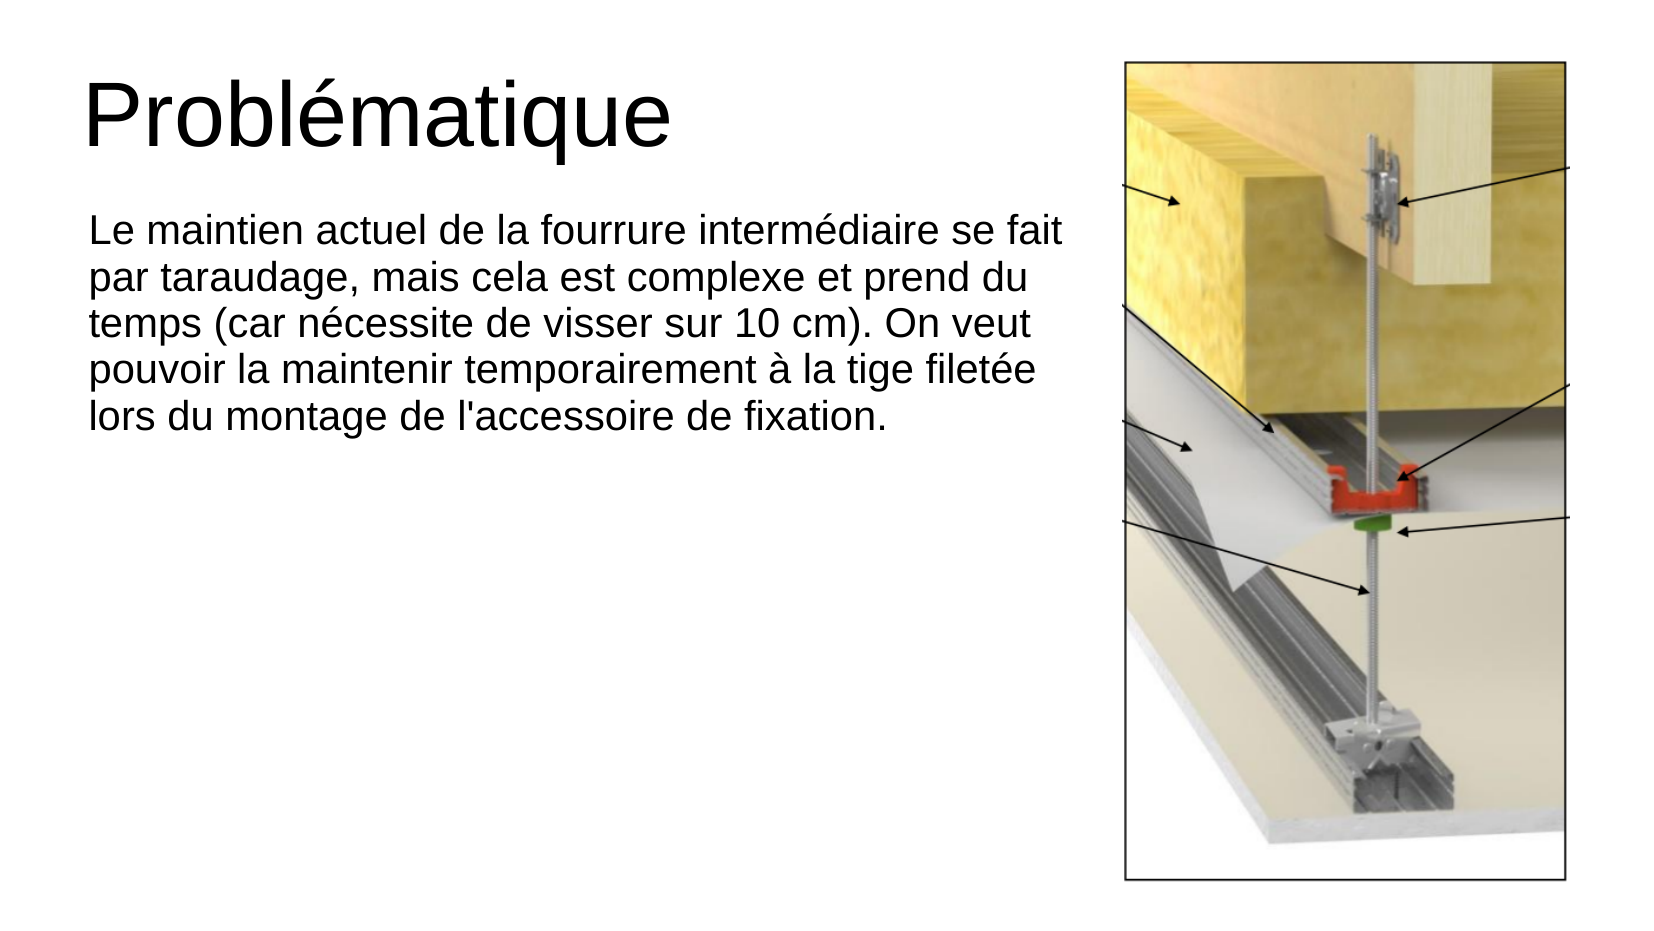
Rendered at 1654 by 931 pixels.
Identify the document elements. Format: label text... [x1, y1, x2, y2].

title Problématique [82, 37, 1571, 193]
picture [1122, 58, 1570, 886]
subtitle Le maintien actuel de la fourrure intermédiaire se fait par taraudage, mais cela est complexe et prend du temps (car nécessite de visser sur 10 cm). On veut pouvoir la maintenir temporairement à la tige filetée lors du montage de l'accessoire de fixation. [88, 206, 1093, 440]
